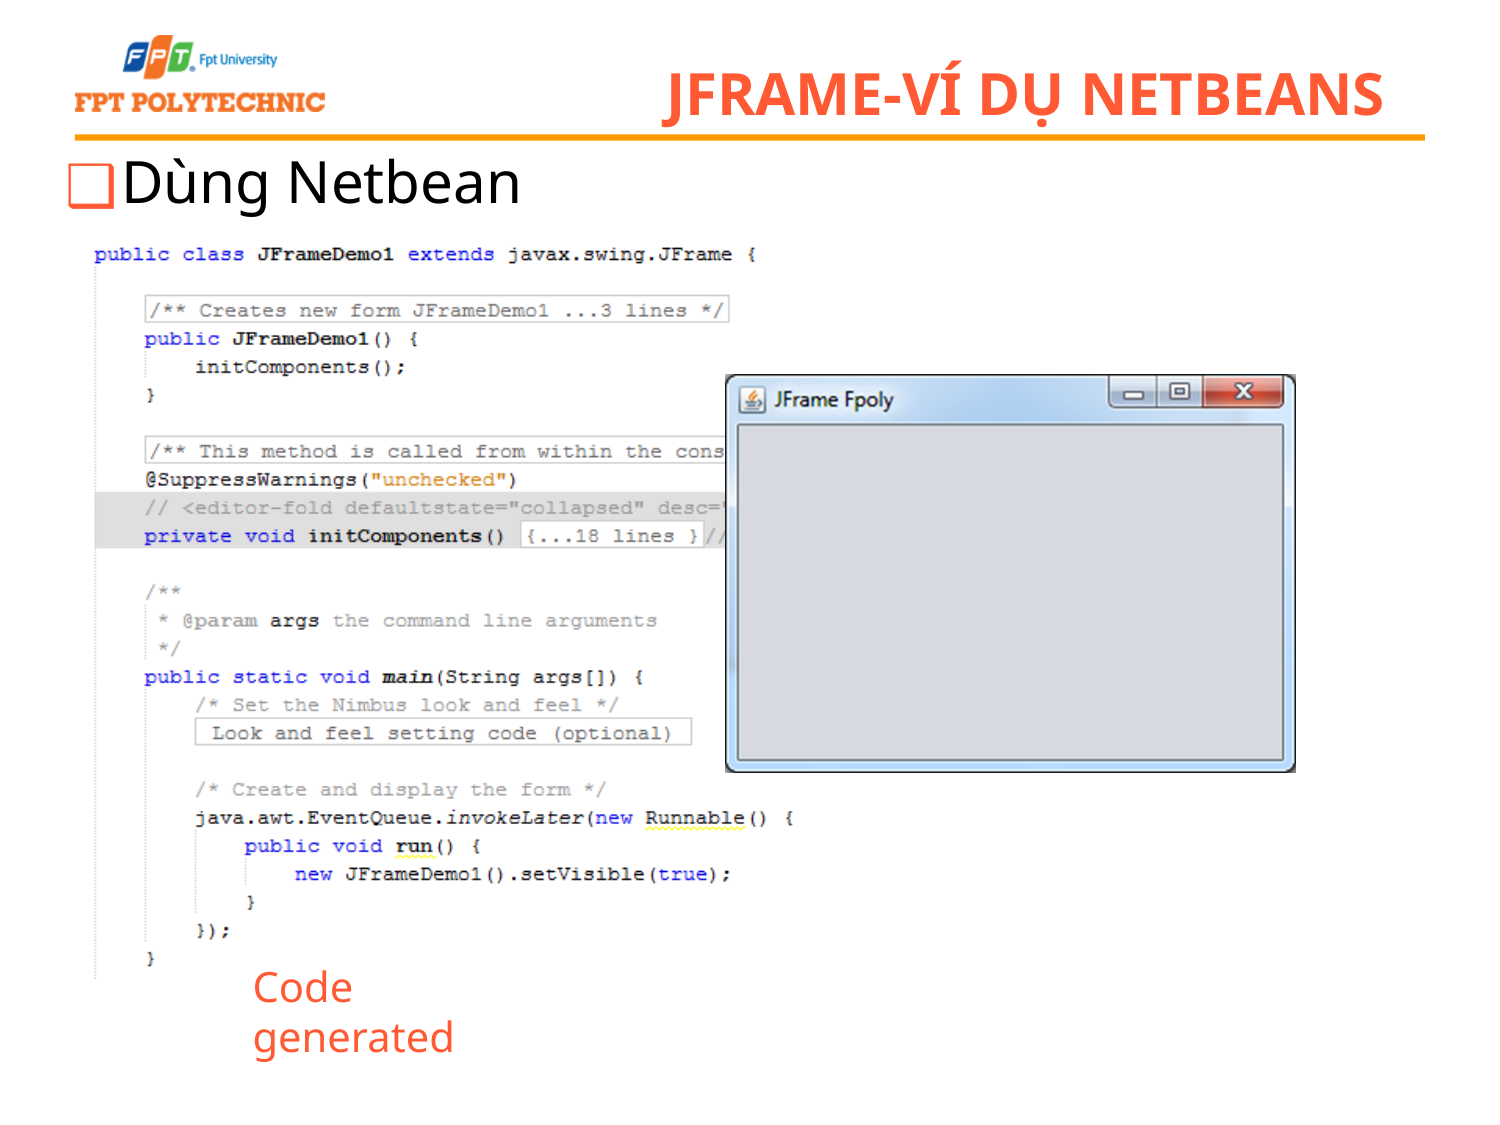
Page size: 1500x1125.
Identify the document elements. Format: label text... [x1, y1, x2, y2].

list Dùng Netbean [50, 143, 1400, 1000]
picture [75, 35, 325, 41]
text_box Code generated [237, 953, 567, 1069]
picture [725, 374, 1296, 773]
text_box Jframe-ví dụ Netbeans [49, 41, 1400, 143]
